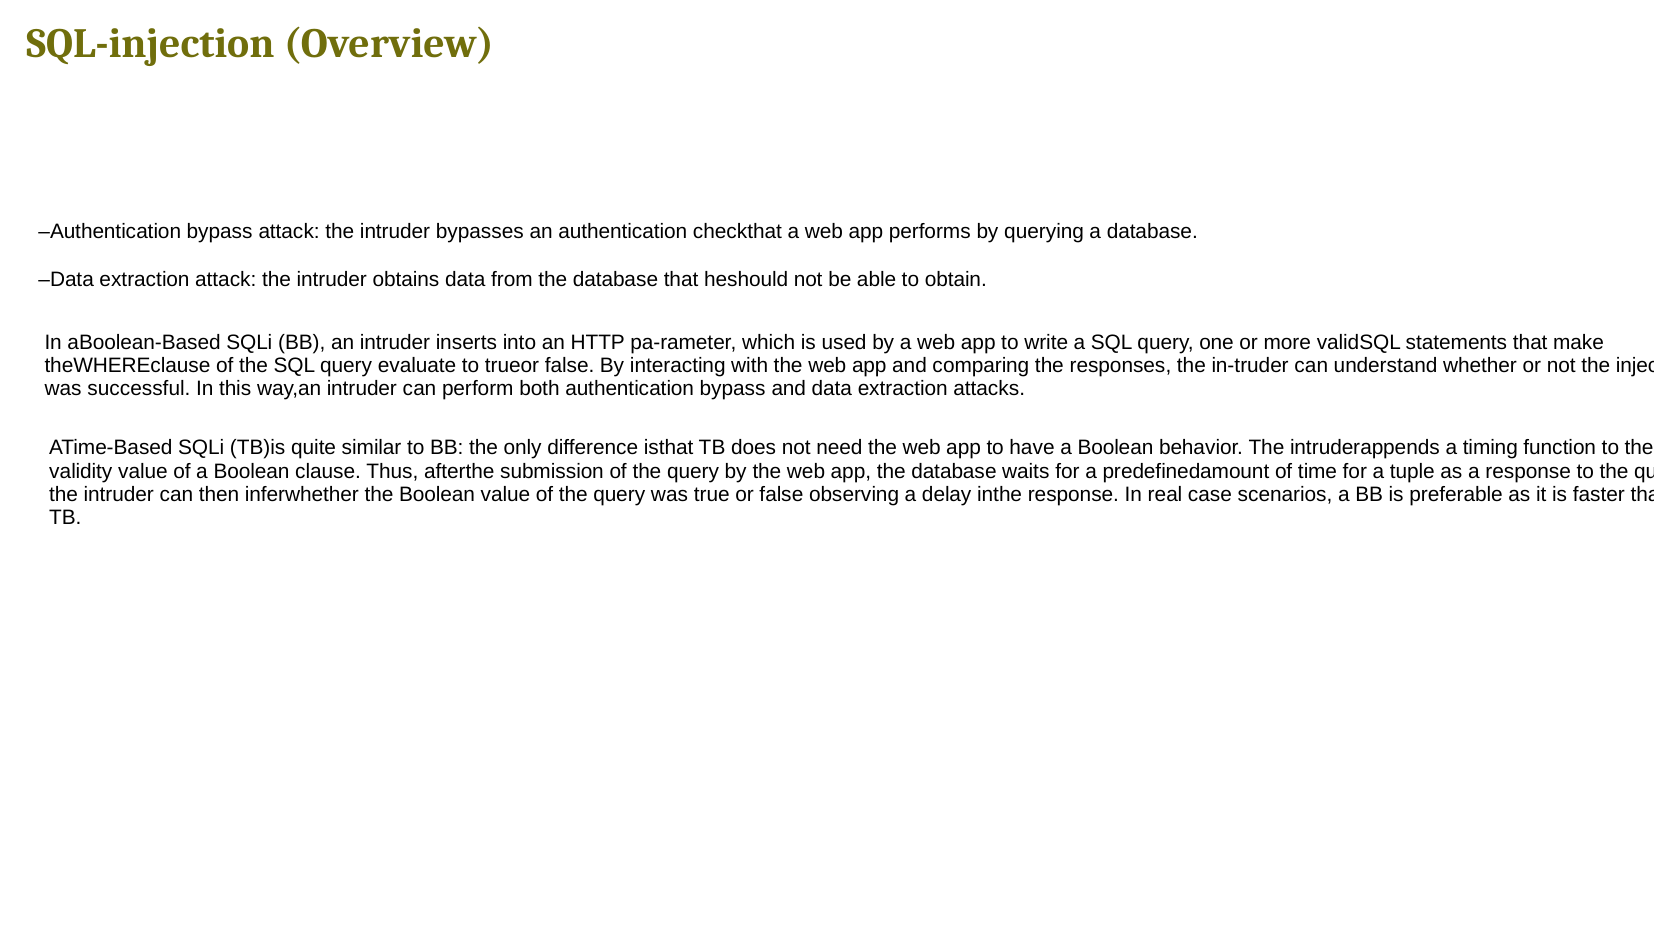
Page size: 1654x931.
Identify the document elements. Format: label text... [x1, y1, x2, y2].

text_box SQL-injection (Overview) [11, 12, 1193, 77]
text_box –Authentication bypass attack: the intruder bypasses an authentication checkthat a web app performs by querying a database. –Data extraction attack: the intruder obtains data from the database that heshould not be able to obtain. [23, 212, 1235, 299]
text_box ATime-Based SQLi (TB)is quite similar to BB: the only difference isthat TB does not need the web app to have a Boolean behavior. The intruderappends a timing function to the validity value of a Boolean clause. Thus, afterthe submission of the query by the web app, the database waits for a predefinedamount of time for a tuple as a response to the query; the intruder can then inferwhether the Boolean value of the query was true or false observing a delay inthe response. In real case scenarios, a BB is preferable as it is faster than a TB. [34, 428, 1654, 537]
text_box In aBoolean-Based SQLi (BB), an intruder inserts into an HTTP pa-rameter, which is used by a web app to write a SQL query, one or more validSQL statements that make theWHEREclause of the SQL query evaluate to trueor false. By interacting with the web app and comparing the responses, the in-truder can understand whether or not the injection was successful. In this way,an intruder can perform both authentication bypass and data extraction attacks. [29, 322, 1654, 408]
